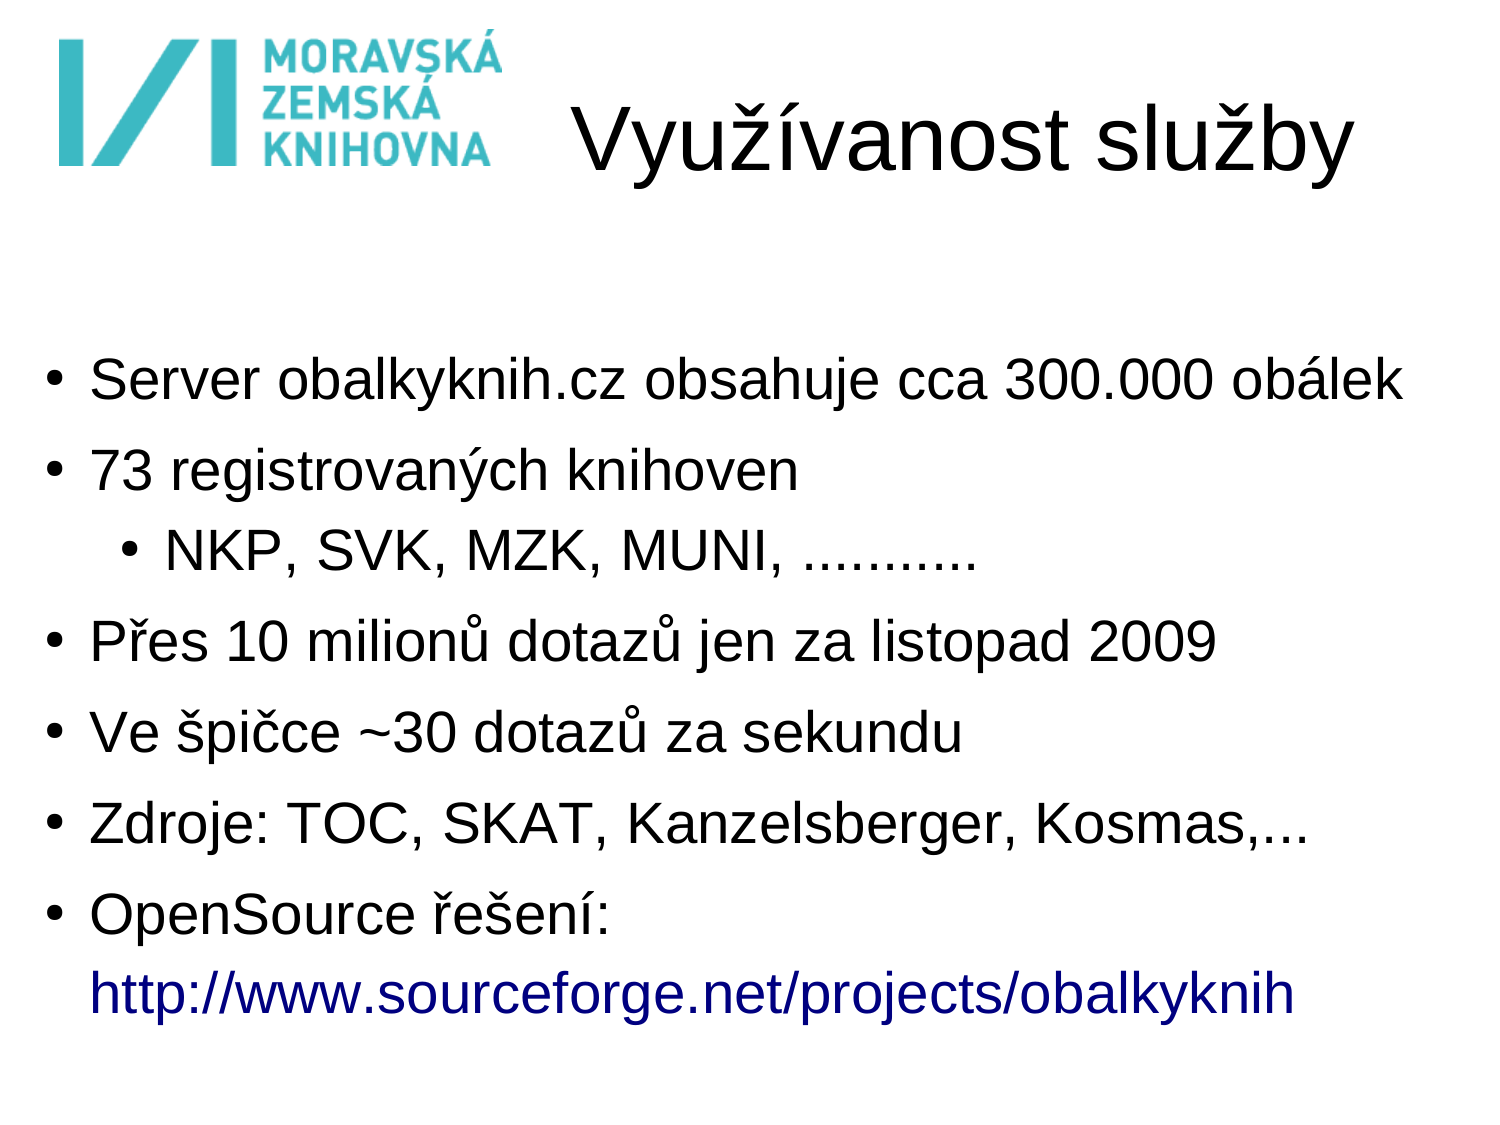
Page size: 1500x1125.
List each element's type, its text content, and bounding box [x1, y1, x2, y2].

title Využívanost služby [501, 45, 1426, 233]
picture [59, 29, 502, 166]
list Server obalkyknih.cz obsahuje cca 300.000 obálek 73 registrovaných knihoven NKP, SVK, MZK, MUNI, ........... Přes 10 milionů dotazů jen za listopad 2009 Ve špičce ~30 dotazů za sekundu Zdroje: TOC, SKAT, Kanzelsberger, Kosmas,... OpenSource řešení: http://www.sourceforge.net/projects/obalkyknih [29, 325, 1477, 1020]
